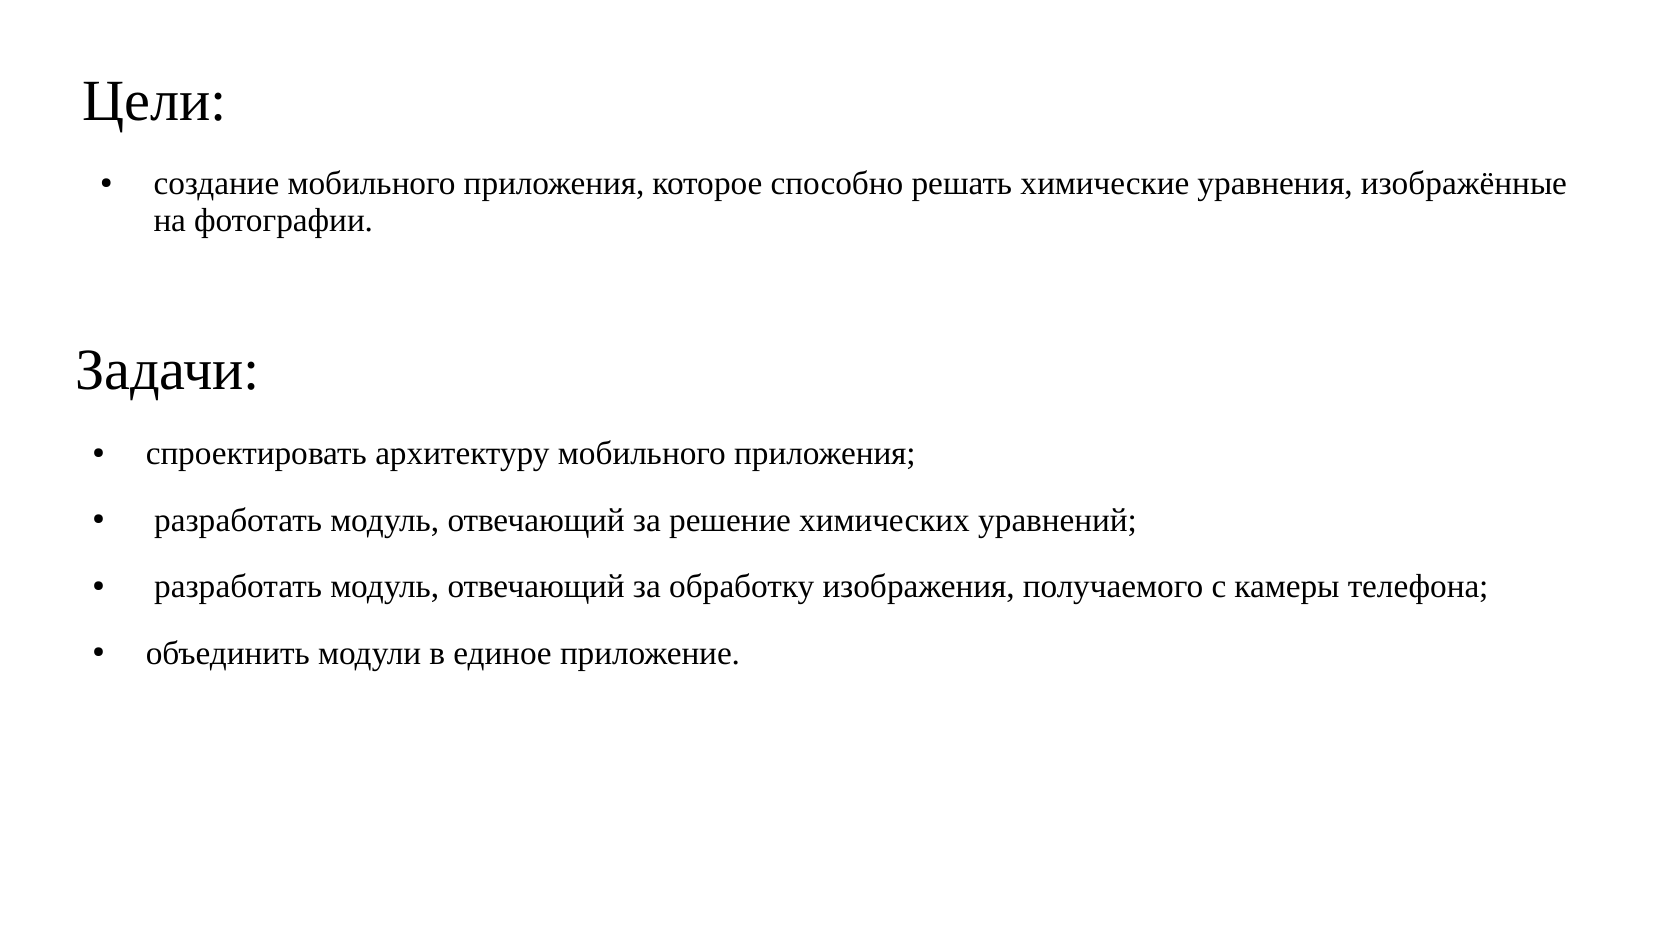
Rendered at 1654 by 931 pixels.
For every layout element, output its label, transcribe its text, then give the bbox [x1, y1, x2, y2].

title Задачи: [75, 315, 1564, 426]
list создание мобильного приложения, которое способно решать химические уравнения, изображённые на фотографии. [82, 165, 1571, 303]
title Цели: [82, 52, 1571, 151]
list спроектировать архитектуру мобильного приложения; разработать модуль, отвечающий за решение химических уравнений; разработать модуль, отвечающий за обработку изображения, получаемого с камеры телефона; объединить модули в единое приложение. [75, 435, 1564, 758]
